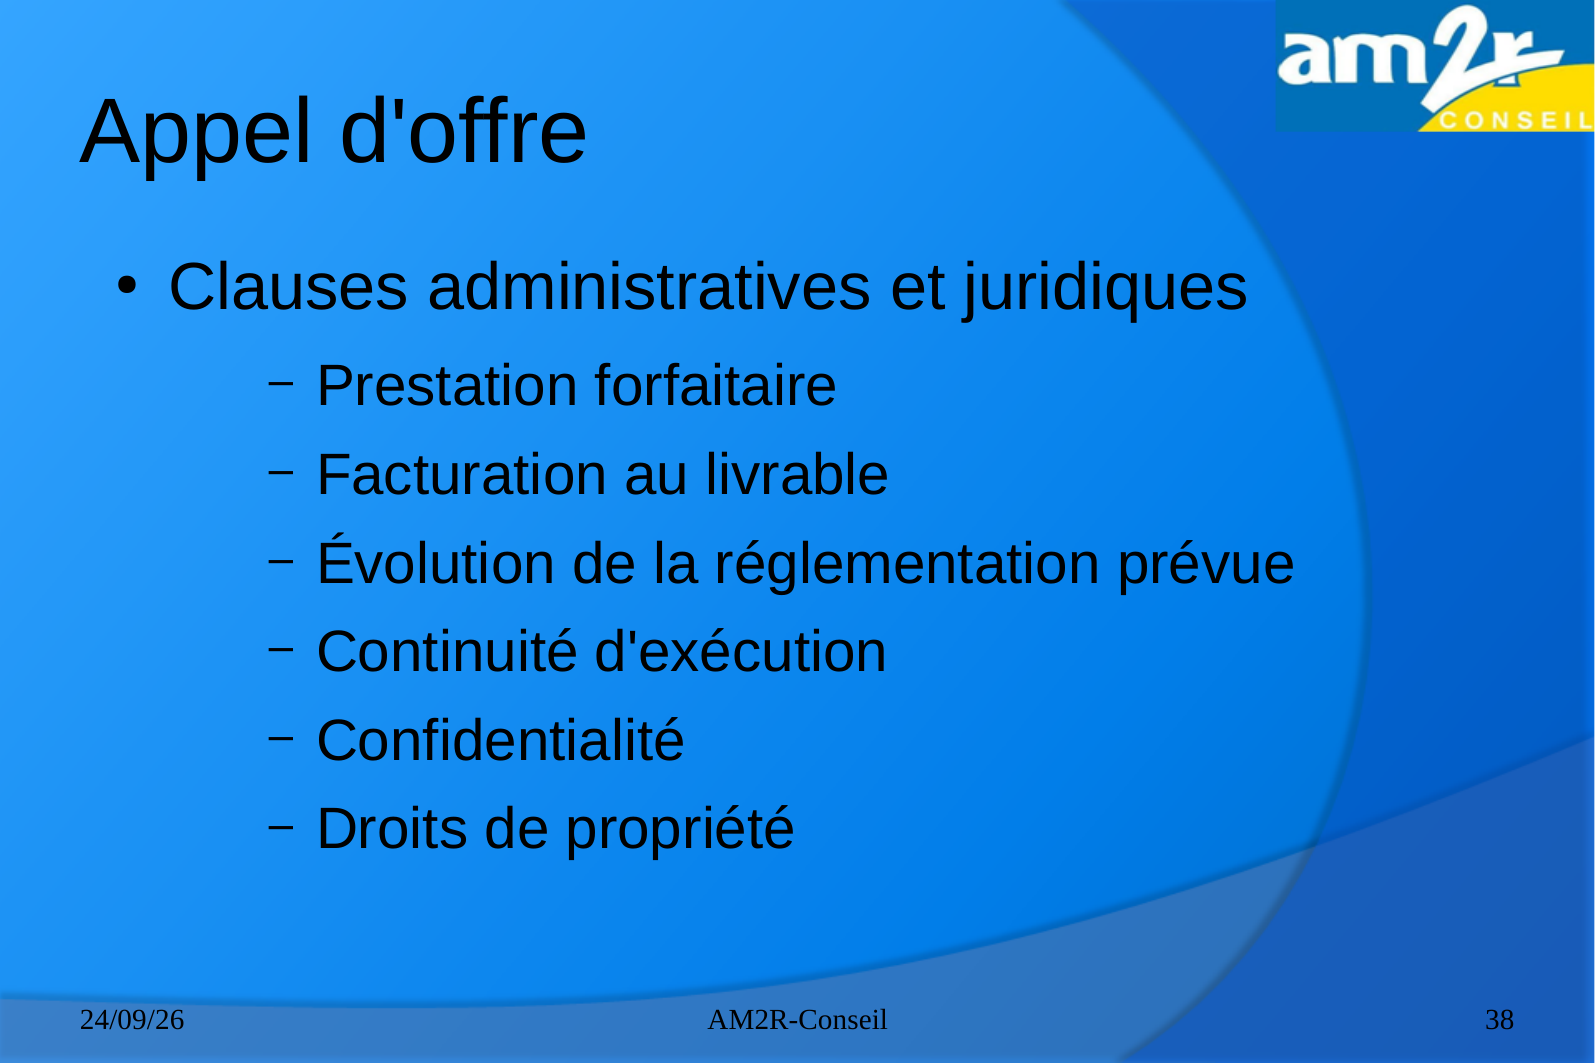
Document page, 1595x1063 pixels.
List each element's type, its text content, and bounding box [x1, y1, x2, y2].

list Clauses administratives et juridiques Prestation forfaitaire Facturation au livrable Évolution de la réglementation prévue Continuité d'exécution Confidentialité Droits de propriété [79, 248, 1515, 960]
title Appel d'offre [79, 49, 1241, 213]
picture [0, 0, 1595, 1063]
